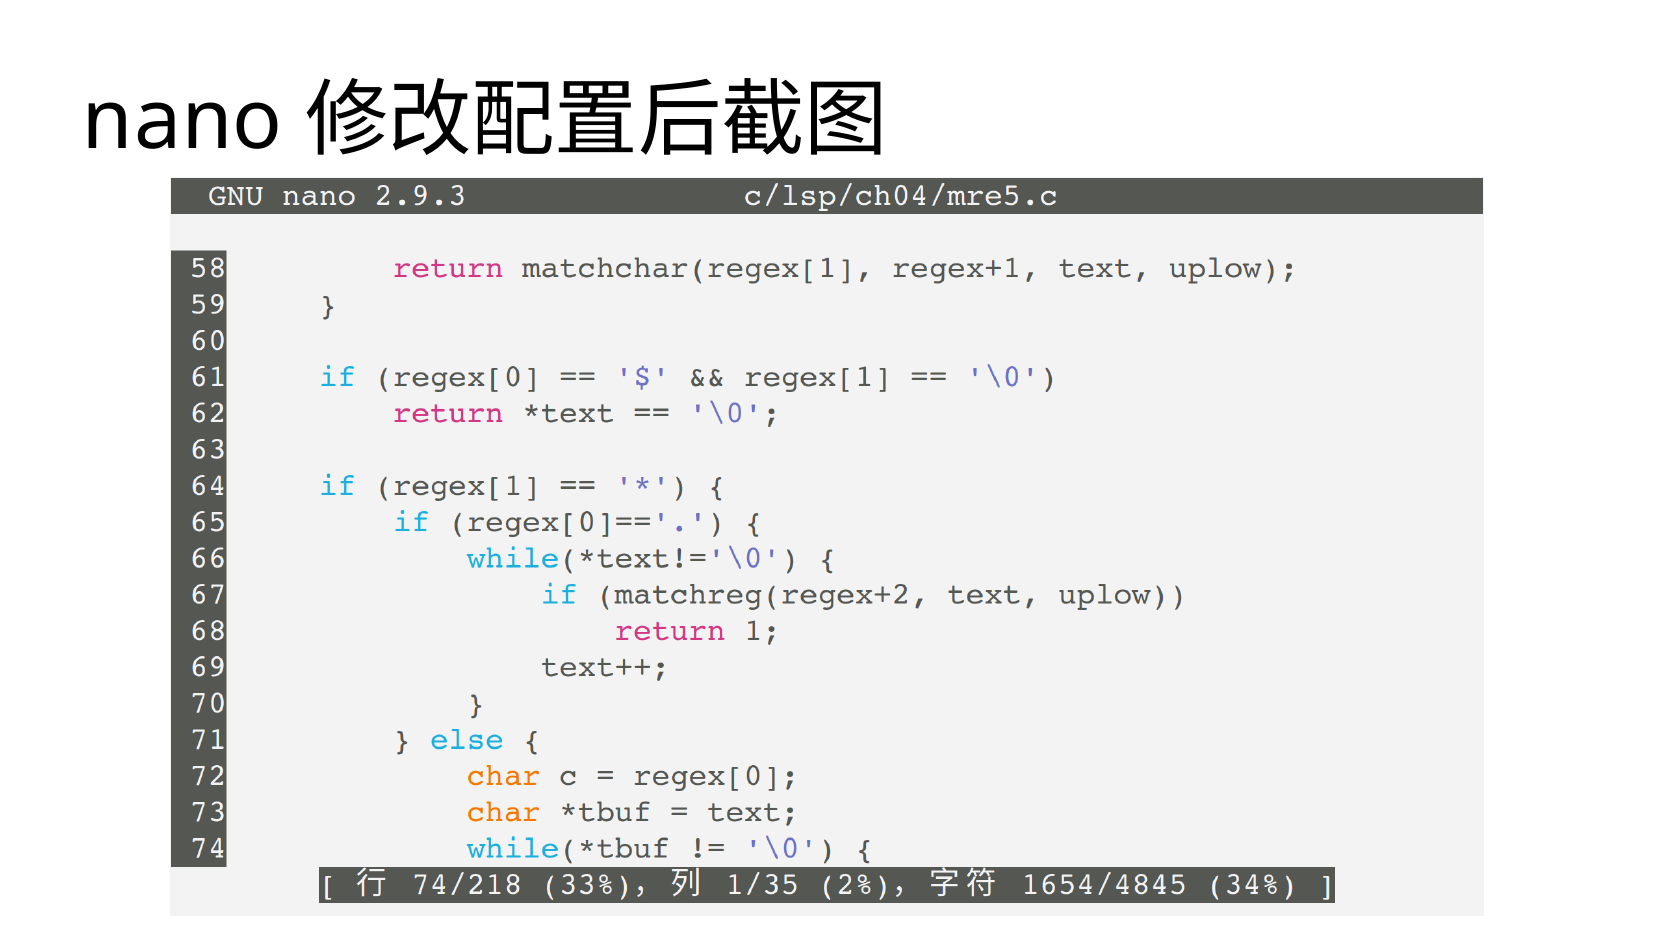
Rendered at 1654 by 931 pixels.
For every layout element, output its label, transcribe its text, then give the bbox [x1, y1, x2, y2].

title nano修改配置后截图 [82, 37, 1571, 189]
picture [170, 177, 1484, 916]
